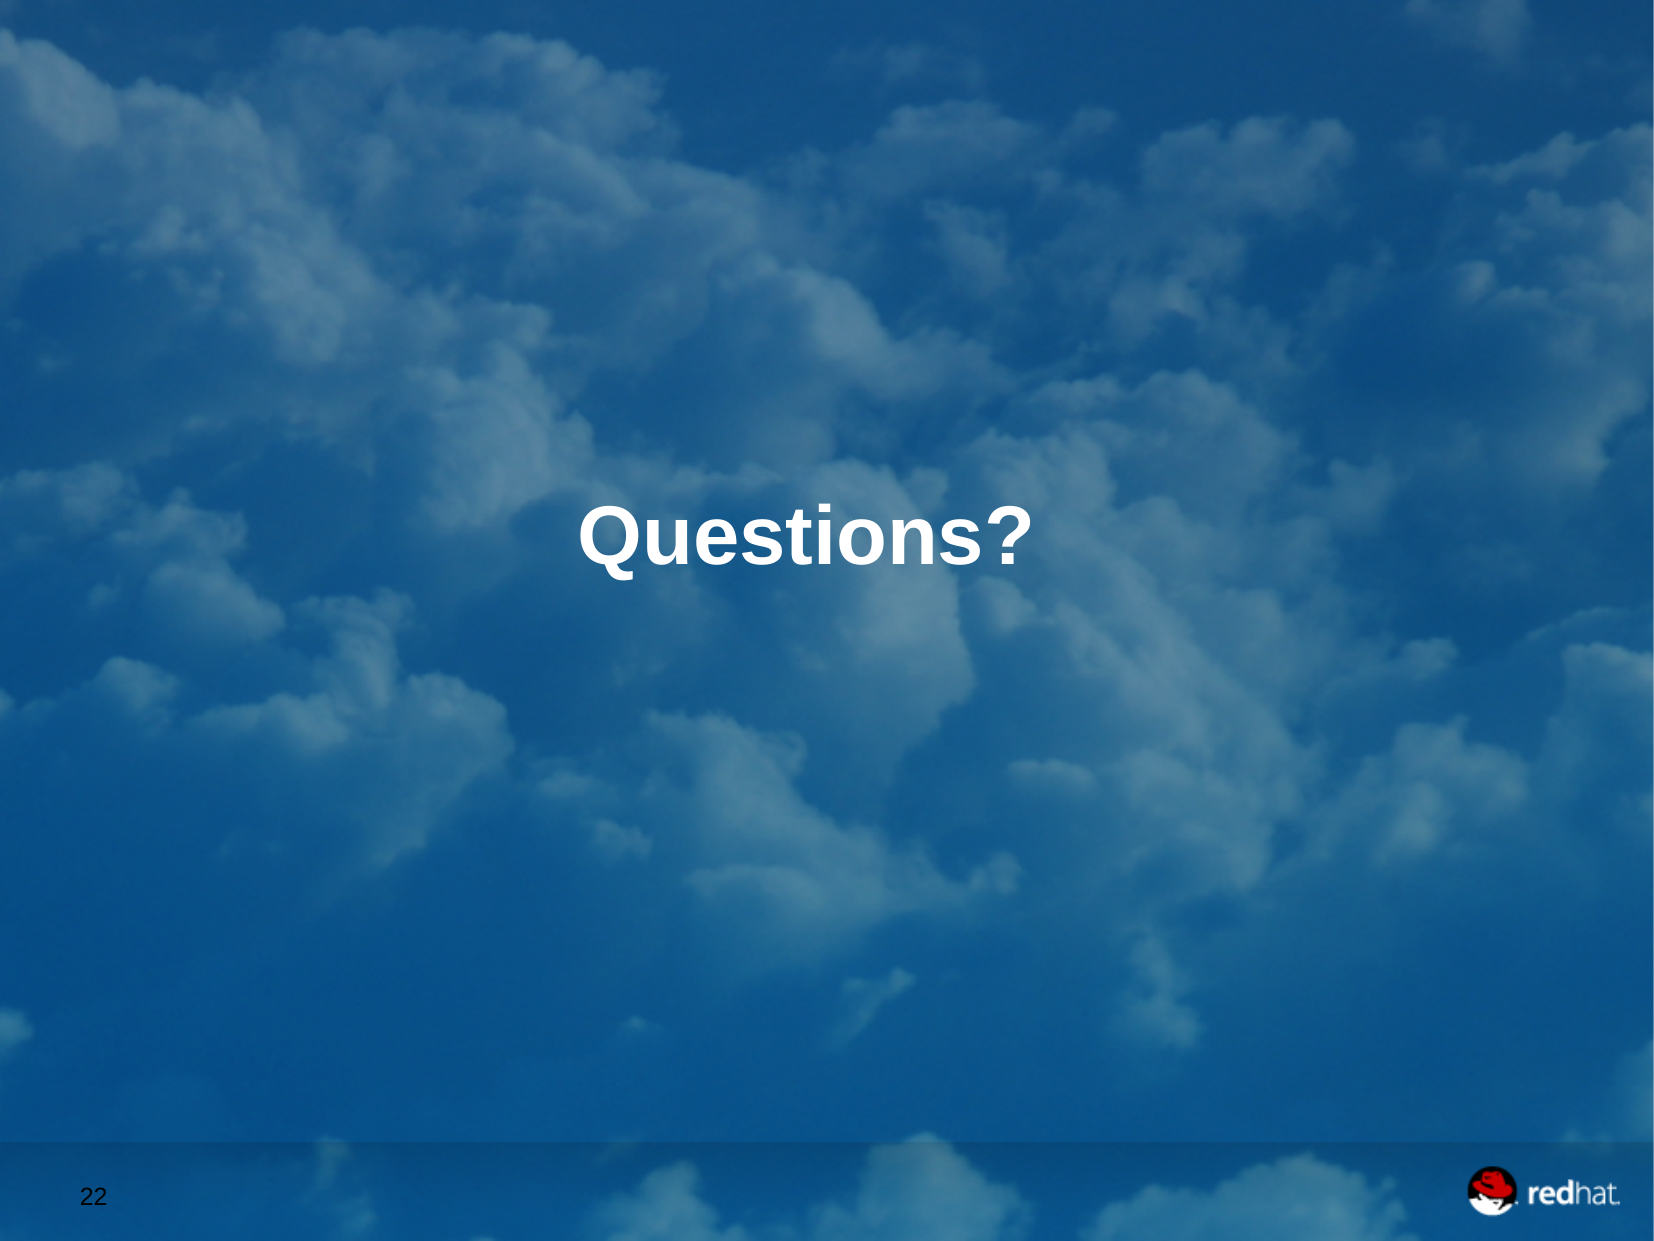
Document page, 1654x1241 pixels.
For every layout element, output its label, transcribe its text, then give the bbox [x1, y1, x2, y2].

picture [0, 0, 1654, 1241]
text_box Questions? [187, 373, 1426, 850]
text_box <number> [65, 1172, 452, 1239]
